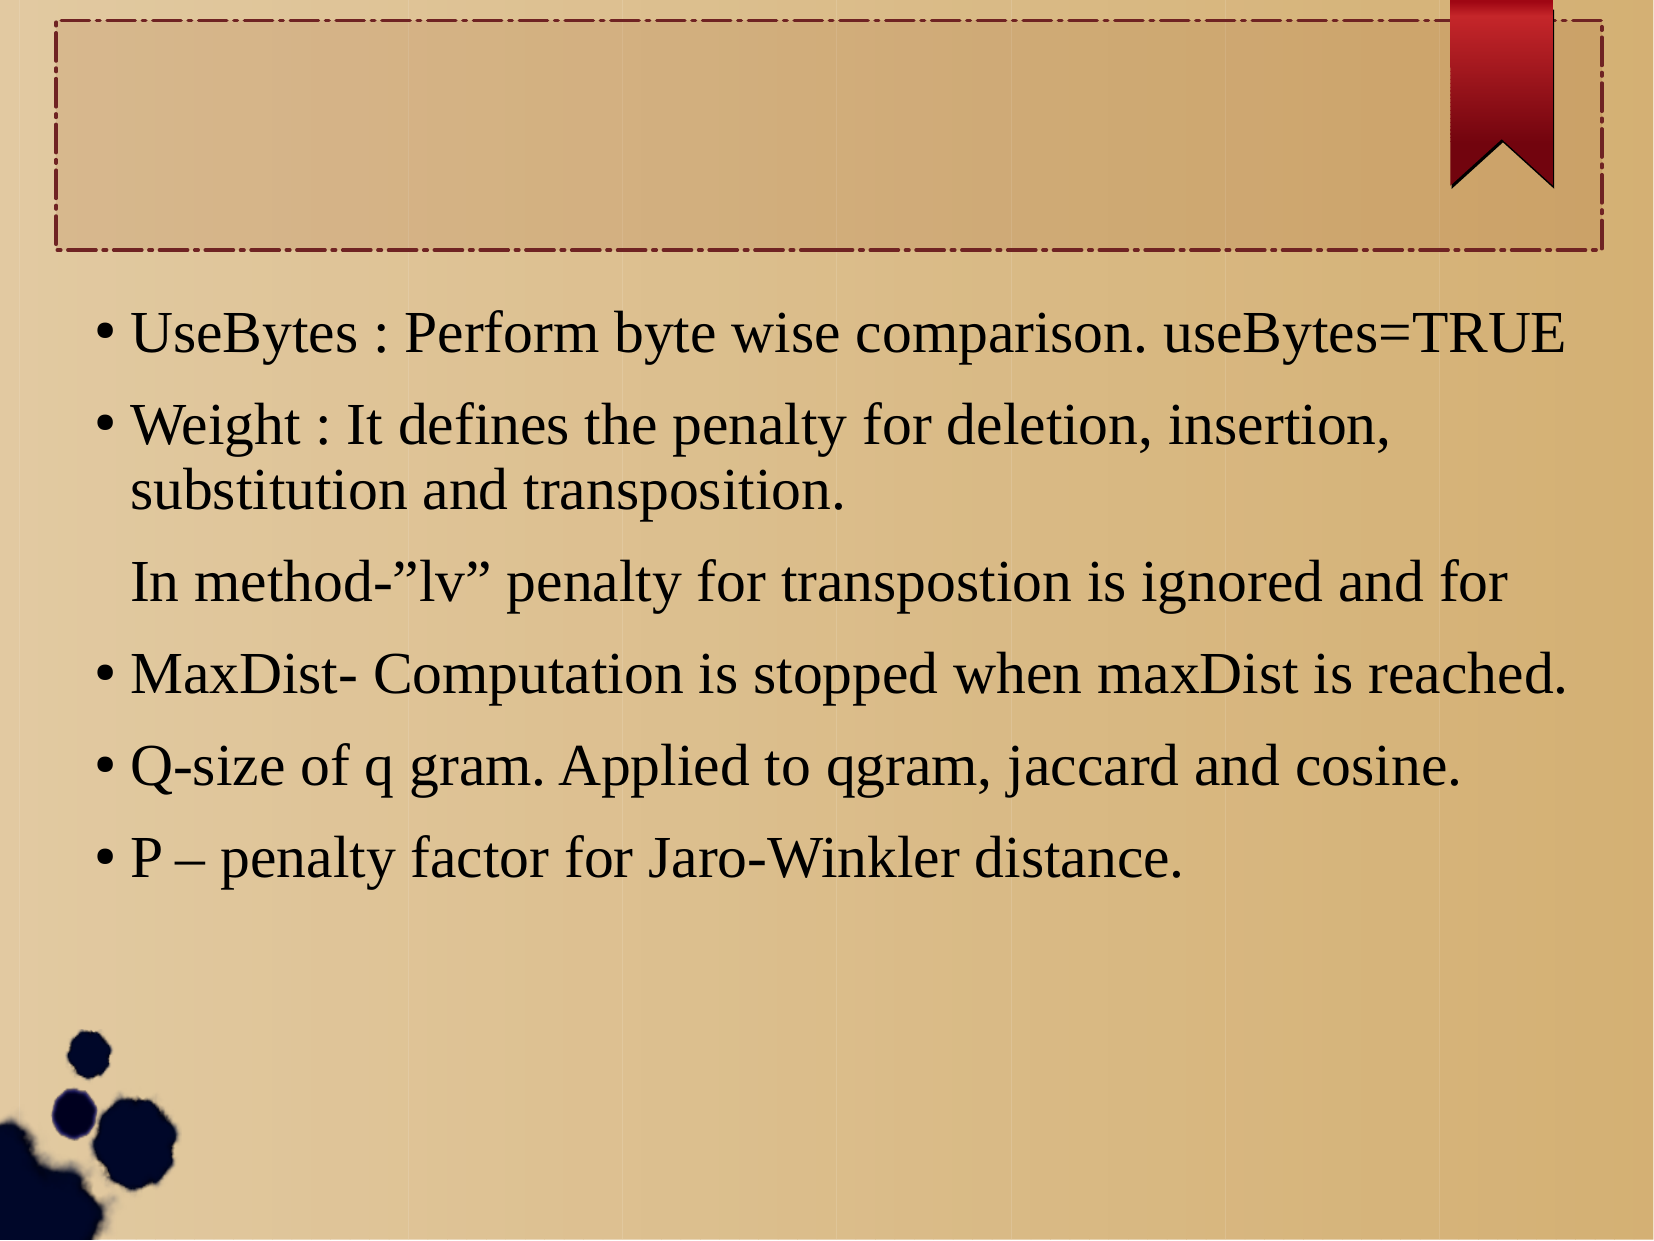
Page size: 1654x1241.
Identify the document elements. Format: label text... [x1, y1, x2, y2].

list UseBytes : Perform byte wise comparison. useBytes=TRUE Weight : It defines the penalty for deletion, insertion, substitution and transposition. In method-”lv” penalty for transpostion is ignored and for MaxDist- Computation is stopped when maxDist is reached. Q-size of q gram. Applied to qgram, jaccard and cosine. P – penalty factor for Jaro-Winkler distance. [82, 299, 1571, 1019]
